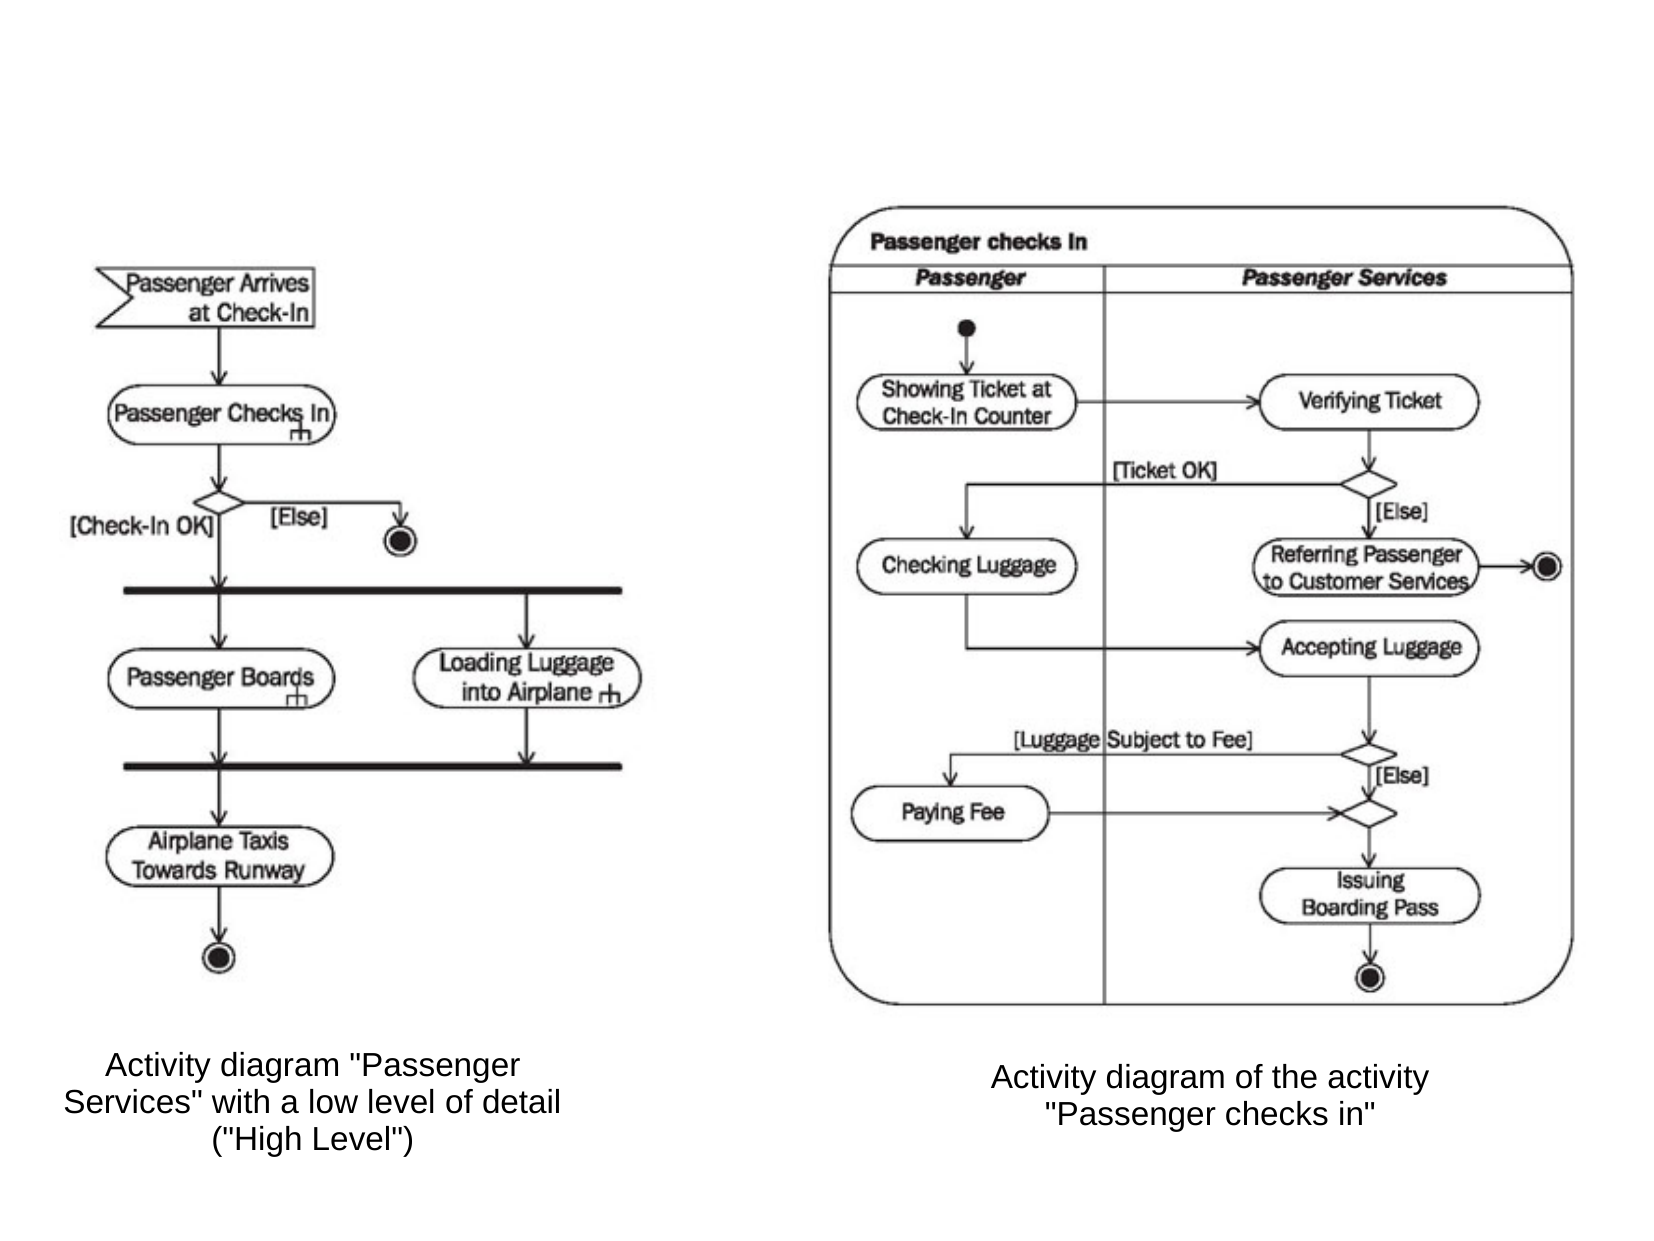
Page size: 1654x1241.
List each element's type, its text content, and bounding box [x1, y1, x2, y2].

picture [59, 259, 662, 994]
text_box Activity diagram "Passenger Services" with a low level of detail ("High Level") [23, 1039, 603, 1166]
picture [814, 197, 1599, 1032]
text_box Activity diagram of the activity "Passenger checks in" [921, 1051, 1501, 1178]
